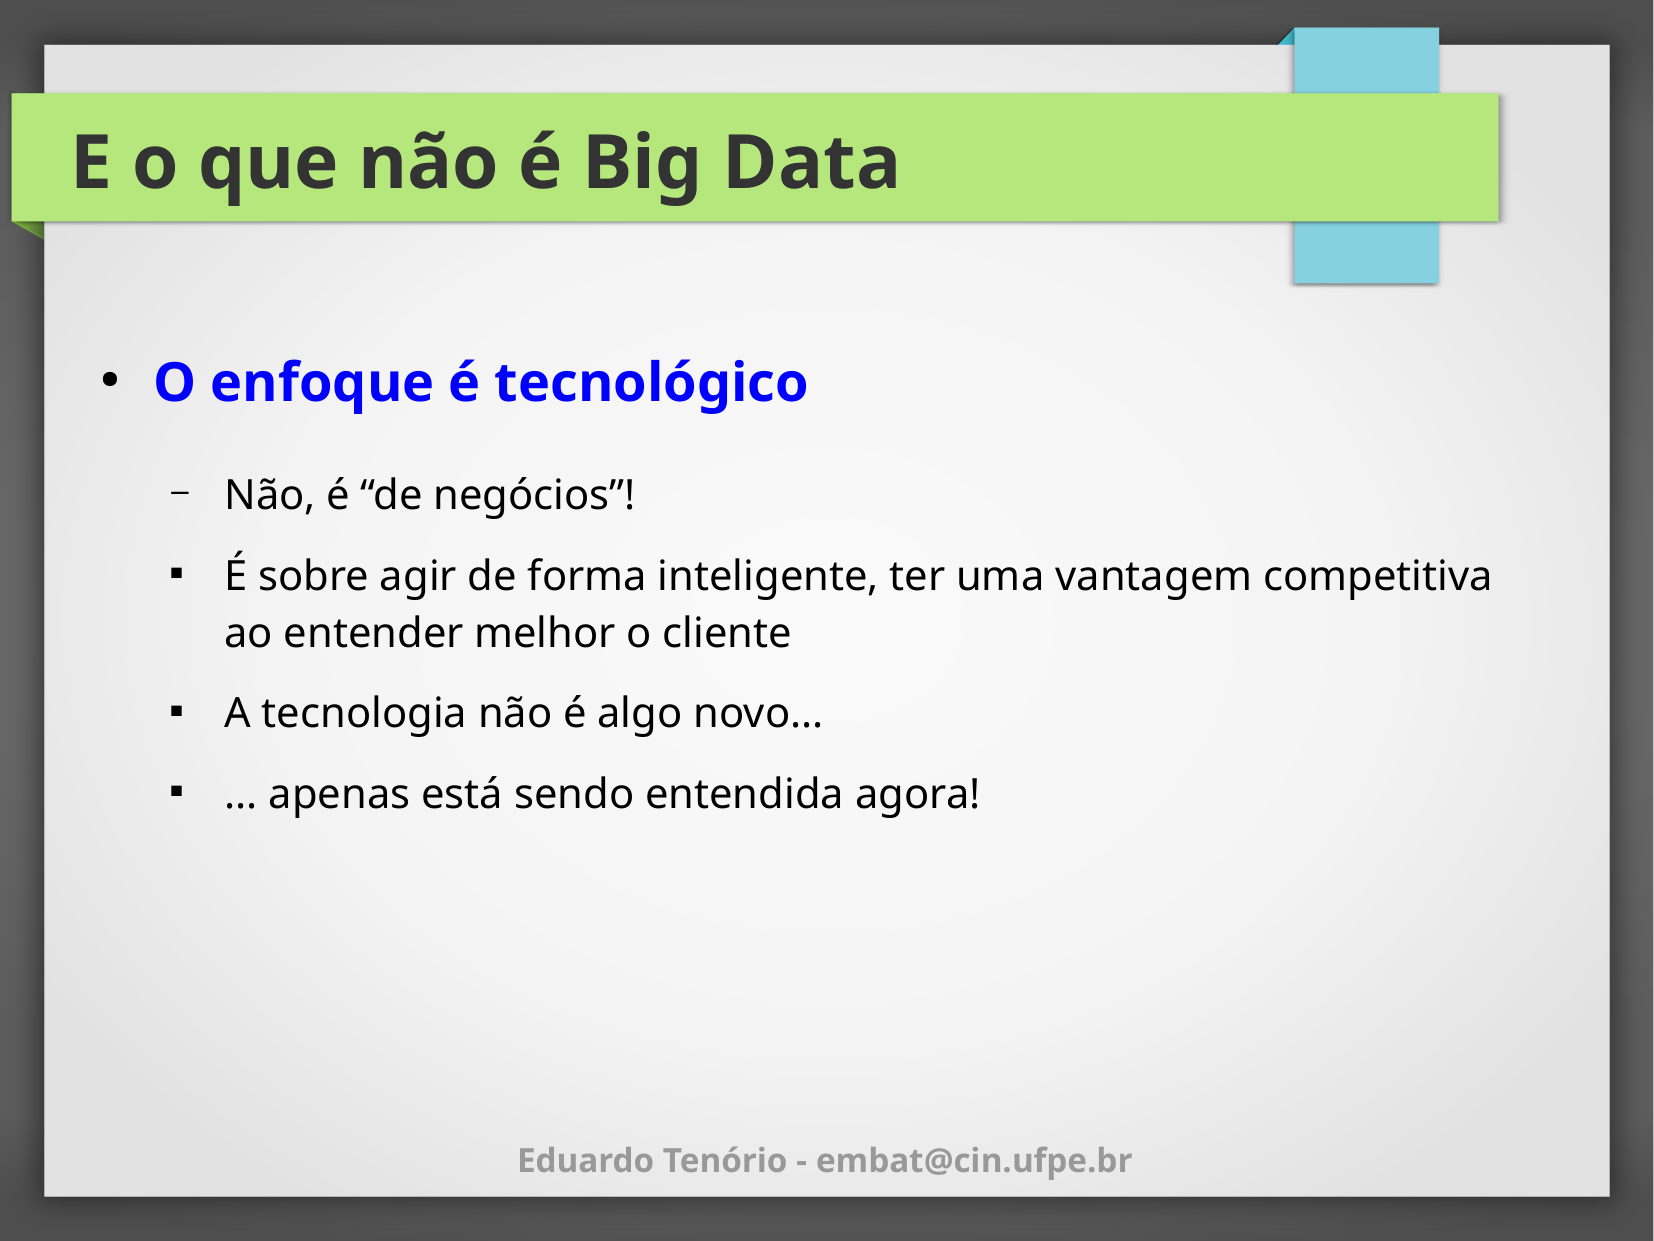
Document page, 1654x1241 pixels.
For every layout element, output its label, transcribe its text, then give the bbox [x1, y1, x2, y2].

title E o que não é Big Data [70, 97, 1229, 221]
text_box Eduardo Tenório - embat@cin.ufpe.br [45, 1130, 1606, 1201]
list O enfoque é tecnológico [82, 343, 1538, 465]
picture [0, 0, 1654, 1241]
list Não, é “de negócios”! É sobre agir de forma inteligente, ter uma vantagem competitiva ao entender melhor o cliente A tecnologia não é algo novo... ... apenas está sendo entendida agora! [82, 465, 1538, 1063]
